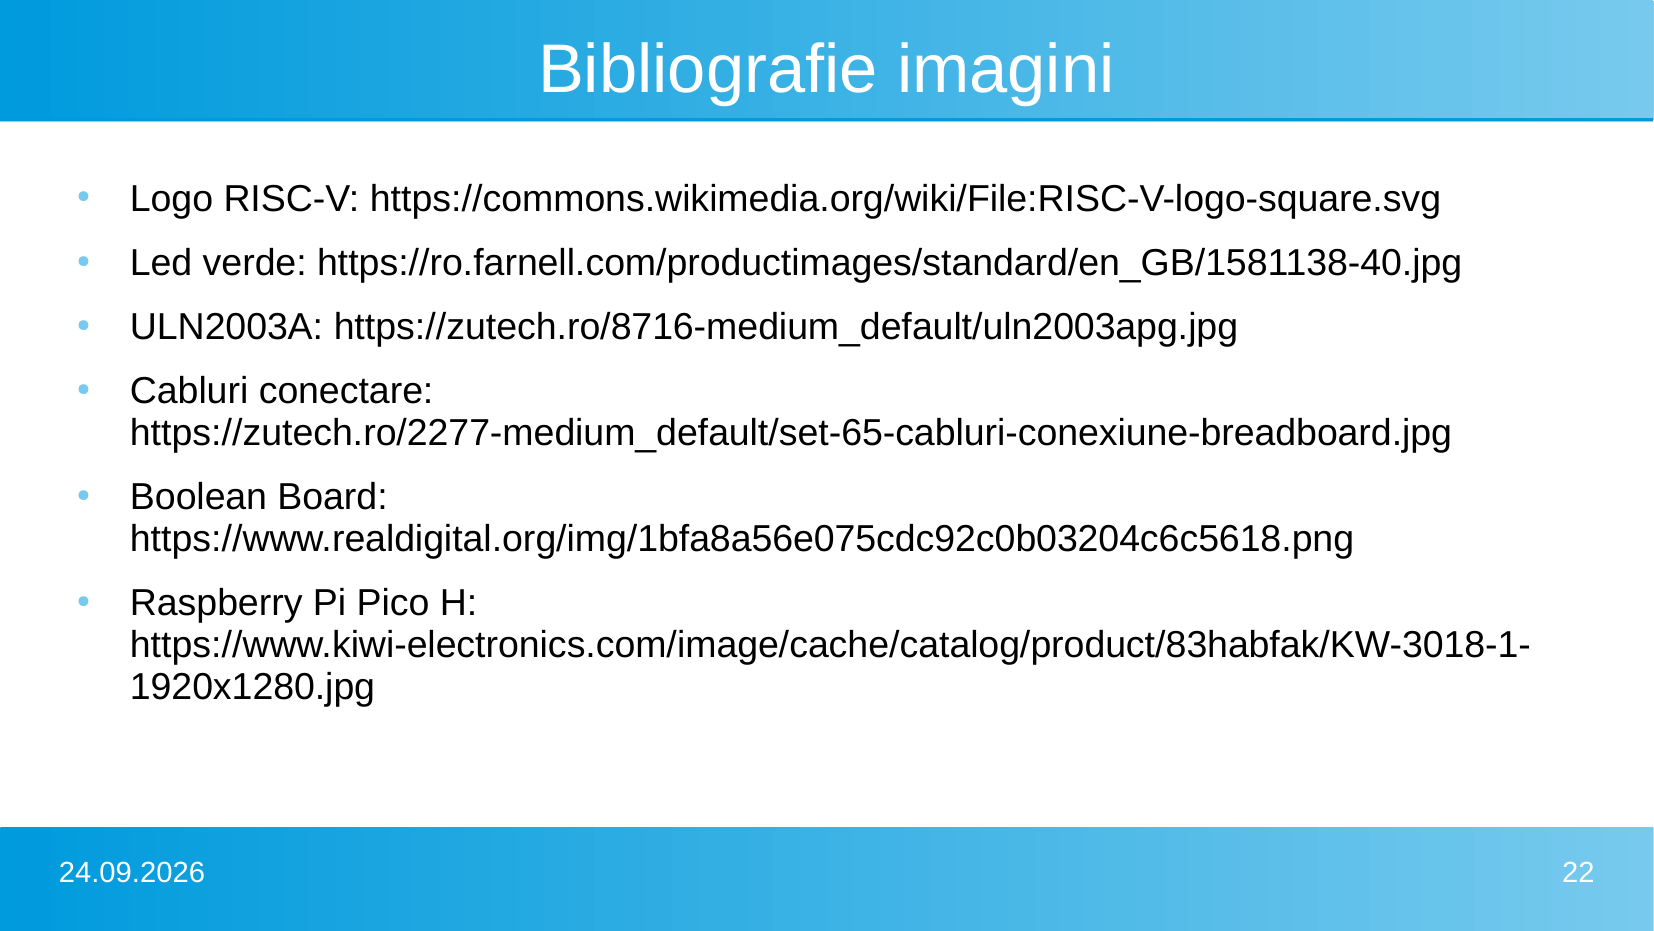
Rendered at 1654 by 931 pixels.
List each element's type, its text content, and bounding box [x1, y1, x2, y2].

title Bibliografie imagini [59, 29, 1595, 108]
list Logo RISC-V: https://commons.wikimedia.org/wiki/File:RISC-V-logo-square.svg Led verde: https://ro.farnell.com/productimages/standard/en_GB/1581138-40.jpg ULN2003A: https://zutech.ro/8716-medium_default/uln2003apg.jpg Cabluri conectare: https://zutech.ro/2277-medium_default/set-65-cabluri-conexiune-breadboard.jpg Boolean Board: https://www.realdigital.org/img/1bfa8a56e075cdc92c0b03204c6c5618.png Raspberry Pi Pico H: https://www.kiwi-electronics.com/image/cache/catalog/product/83habfak/KW-3018-1-1920x1280.jpg [59, 177, 1595, 768]
